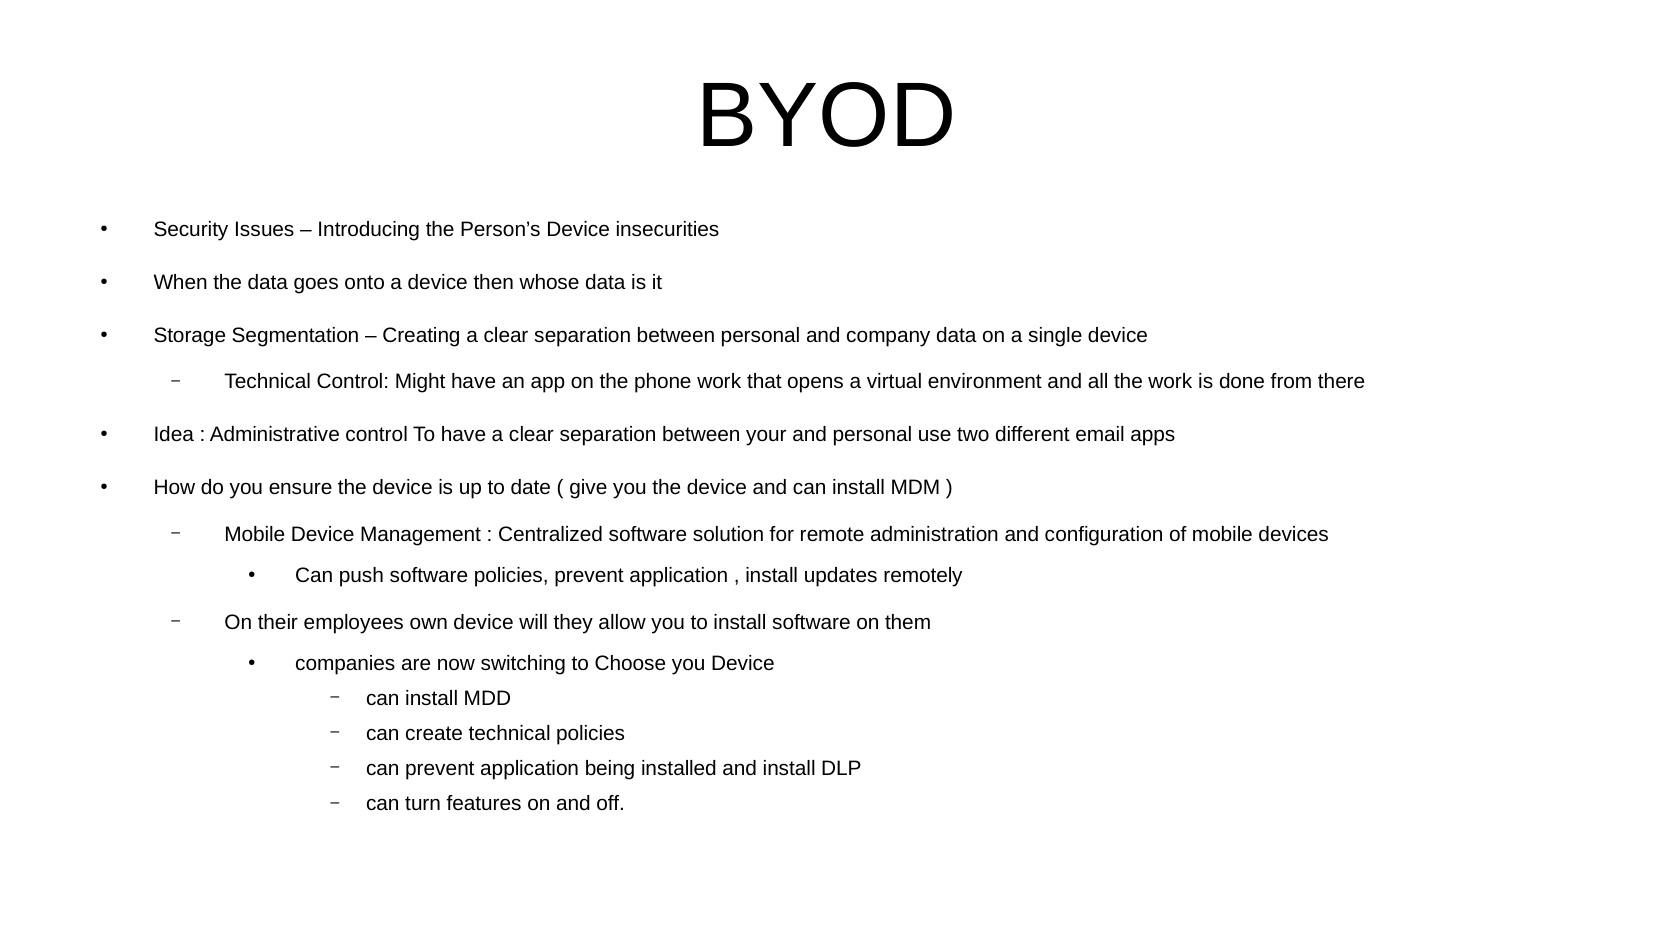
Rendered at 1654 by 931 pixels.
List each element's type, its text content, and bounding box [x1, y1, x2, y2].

list Security Issues – Introducing the Person’s Device insecurities When the data goes onto a device then whose data is it Storage Segmentation – Creating a clear separation between personal and company data on a single device Technical Control: Might have an app on the phone work that opens a virtual environment and all the work is done from there Idea : Administrative control To have a clear separation between your and personal use two different email apps How do you ensure the device is up to date ( give you the device and can install MDM ) Mobile Device Management : Centralized software solution for remote administration and configuration of mobile devices Can push software policies, prevent application , install updates remotely On their employees own device will they allow you to install software on them companies are now switching to Choose you Device can install MDD can create technical policies can prevent application being installed and install DLP can turn features on and off. [82, 217, 1621, 916]
title BYOD [82, 37, 1571, 193]
